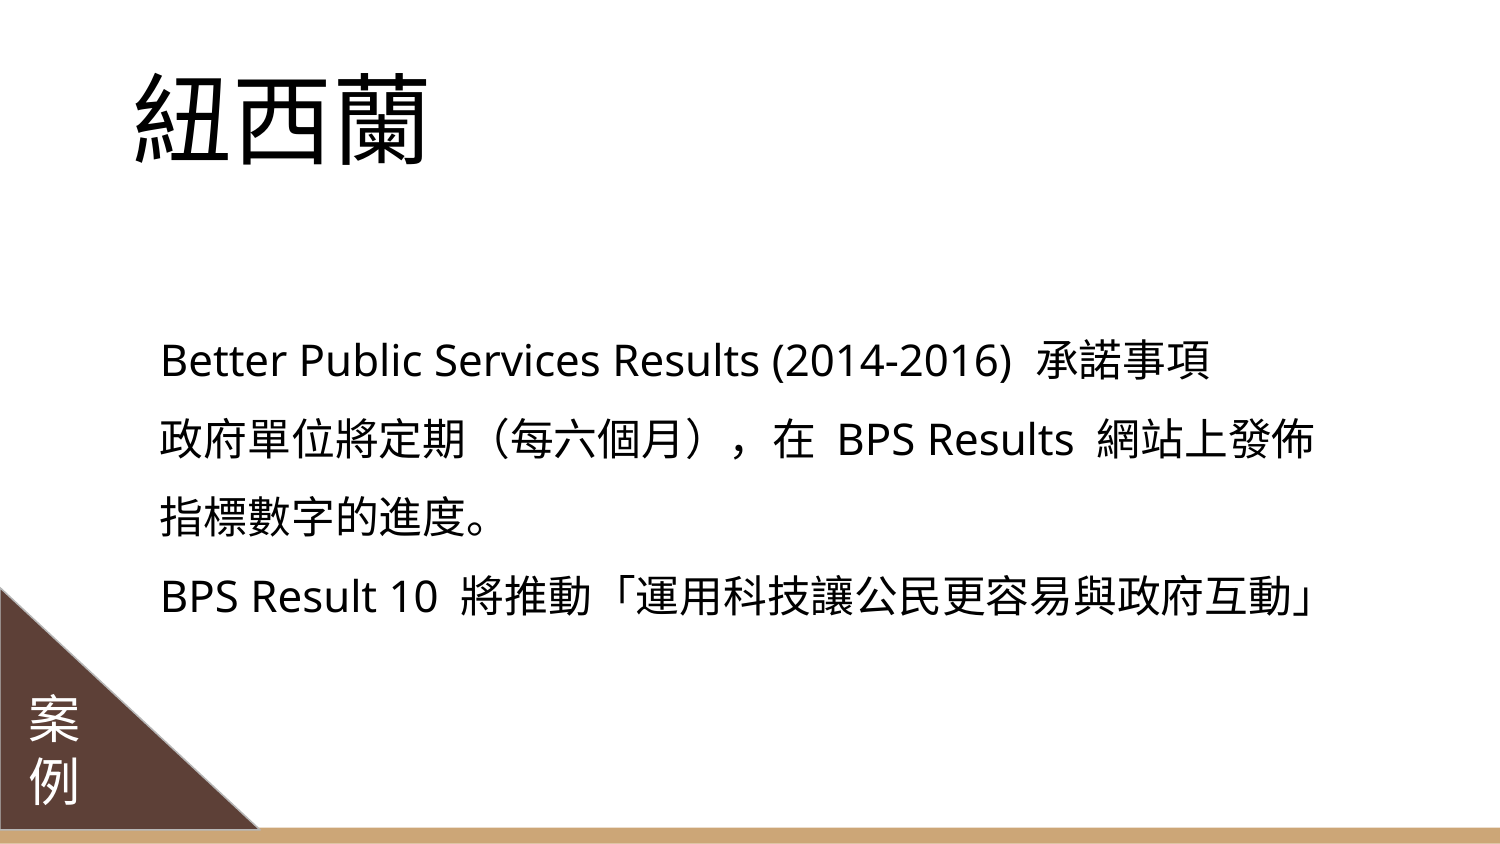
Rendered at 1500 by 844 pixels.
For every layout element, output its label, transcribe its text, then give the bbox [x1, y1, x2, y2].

text_box 案例 [13, 671, 111, 760]
title Better Public Services Results (2014-2016) 承諾事項 政府單位將定期（每六個月），在 BPS Results 網站上發佈指標數字的進度。 BPS Result 10 將推動「運用科技讓公民更容易與政府互動」 [144, 256, 1355, 672]
text_box [0, 587, 261, 830]
title 紐西蘭 [117, 0, 1383, 235]
